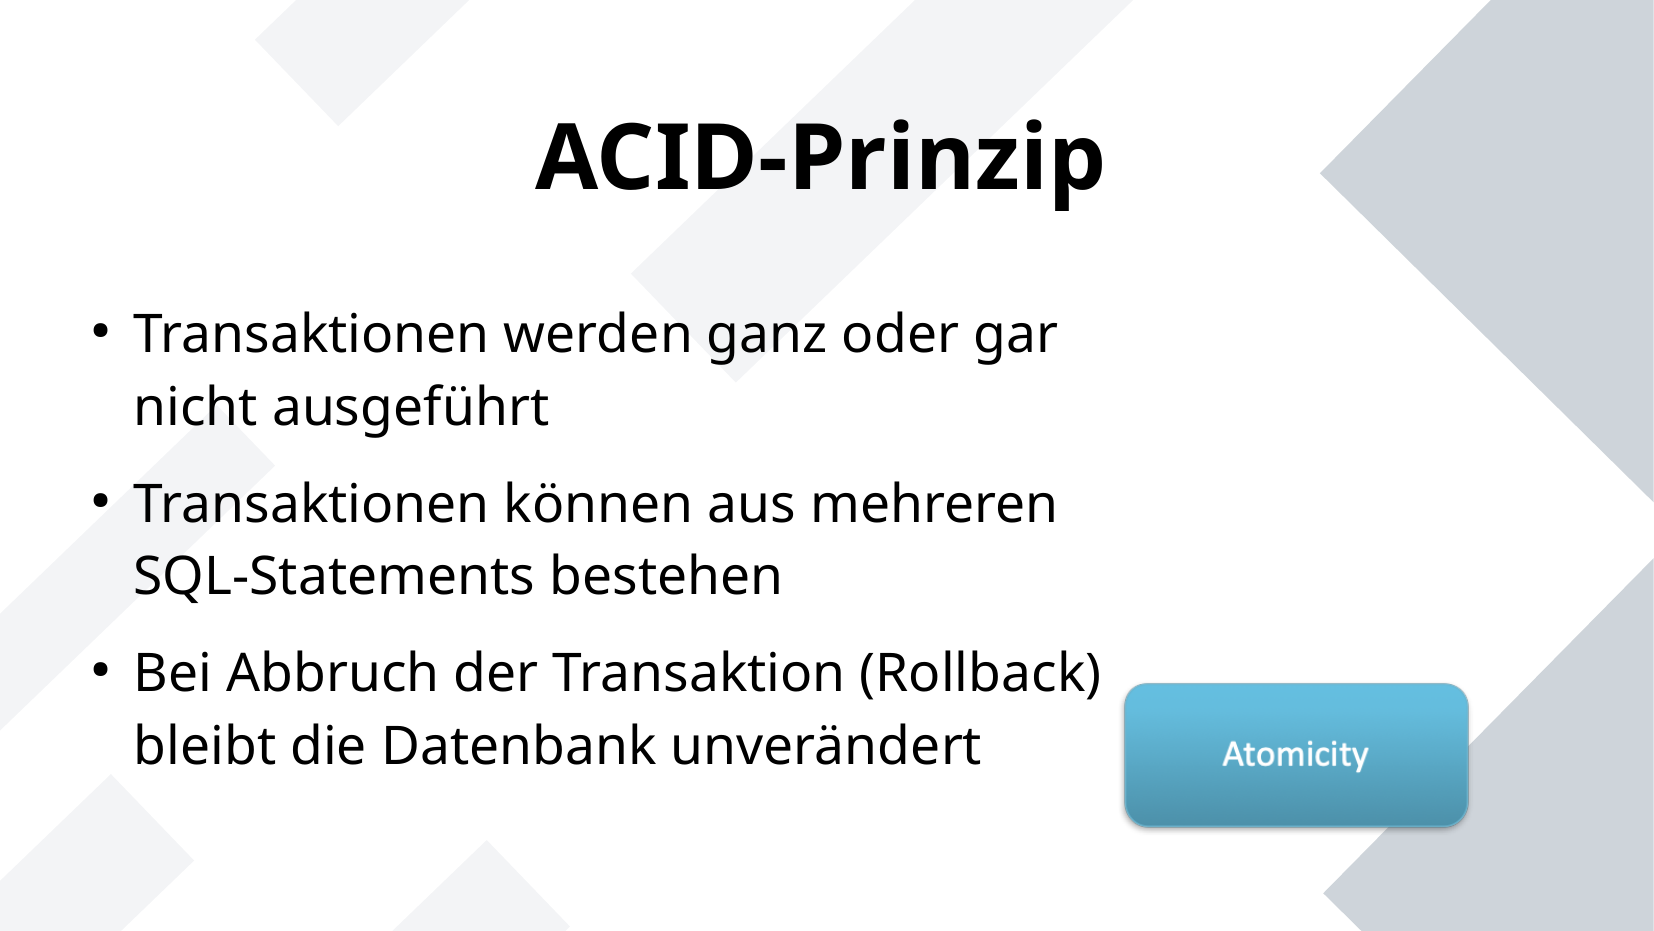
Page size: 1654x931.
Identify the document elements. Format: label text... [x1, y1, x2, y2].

title ACID-Prinzip [76, 76, 1565, 233]
list Transaktionen werden ganz oder gar nicht ausgeführt Transaktionen können aus mehreren SQL-Statements bestehen Bei Abbruch der Transaktion (Rollback) bleibt die Datenbank unverändert [76, 295, 1123, 835]
picture [1116, 679, 1477, 838]
